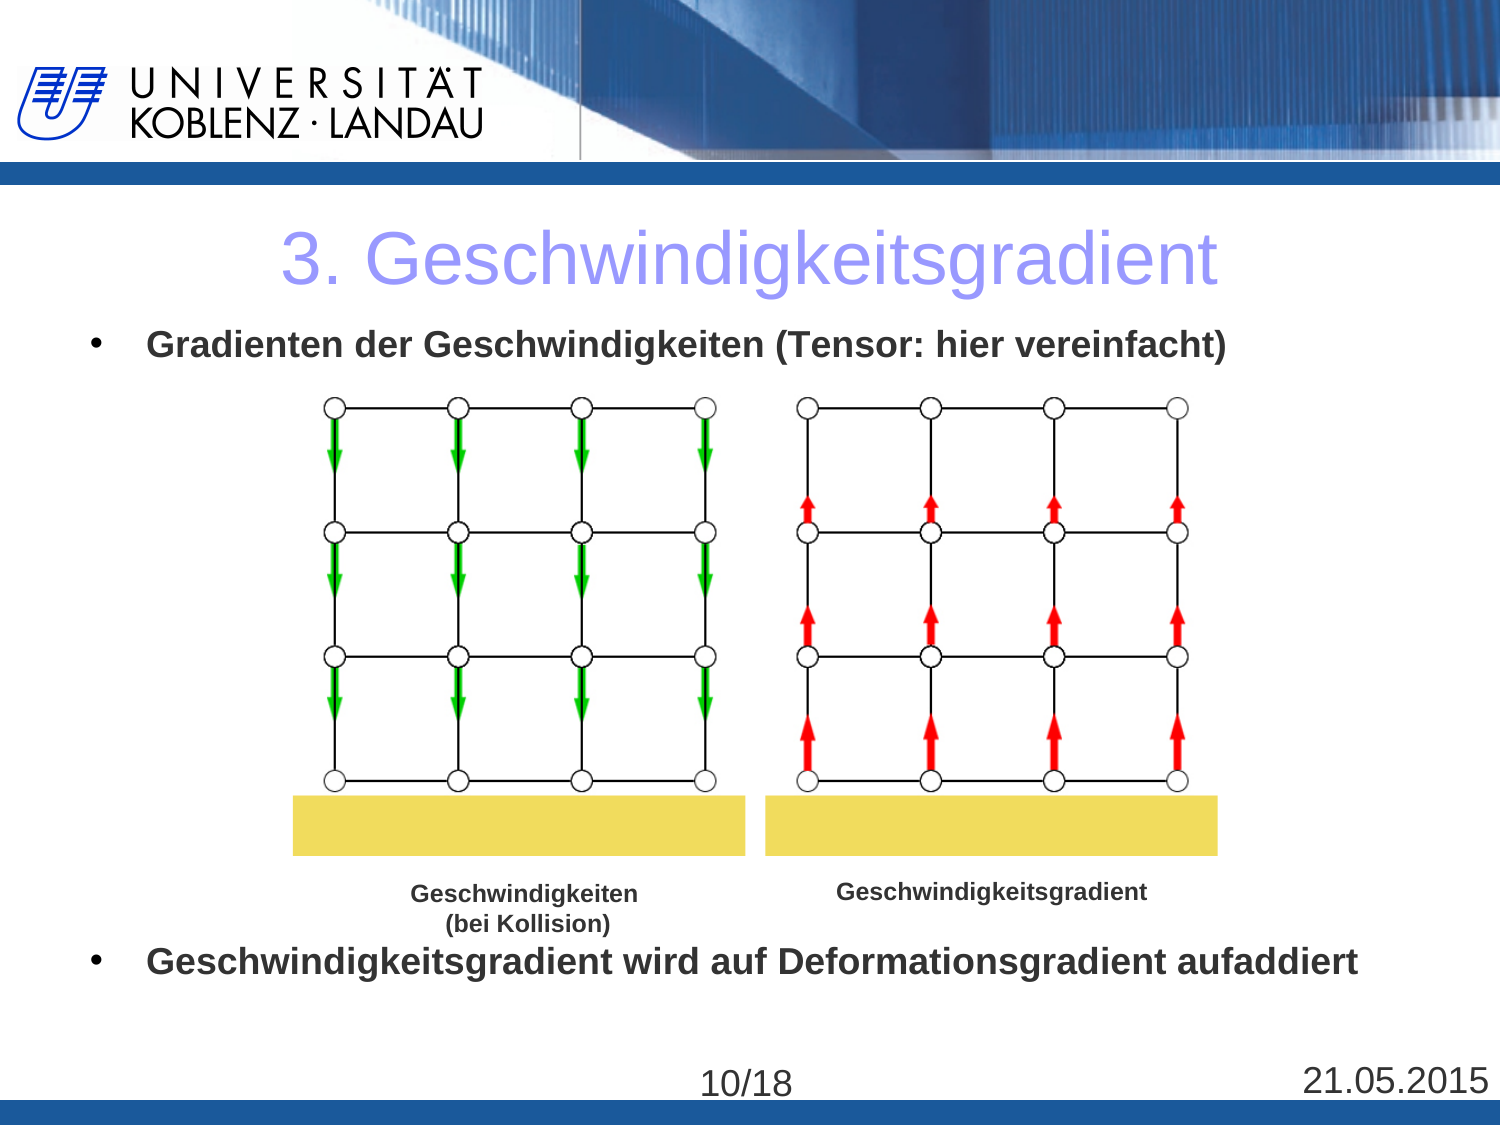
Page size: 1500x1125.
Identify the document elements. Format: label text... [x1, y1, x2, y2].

title 3. Geschwindigkeitsgradient [75, 160, 1426, 312]
text_box 21.05.2015 [1287, 1048, 1500, 1120]
picture [17, 0, 1500, 160]
text_box <Nummer>/18 [674, 1052, 819, 1112]
list Gradienten der Geschwindigkeiten (Tensor: hier vereinfacht) Geschwindigkeitsgradient wird auf Deformationsgradient aufaddiert [75, 312, 1426, 1052]
